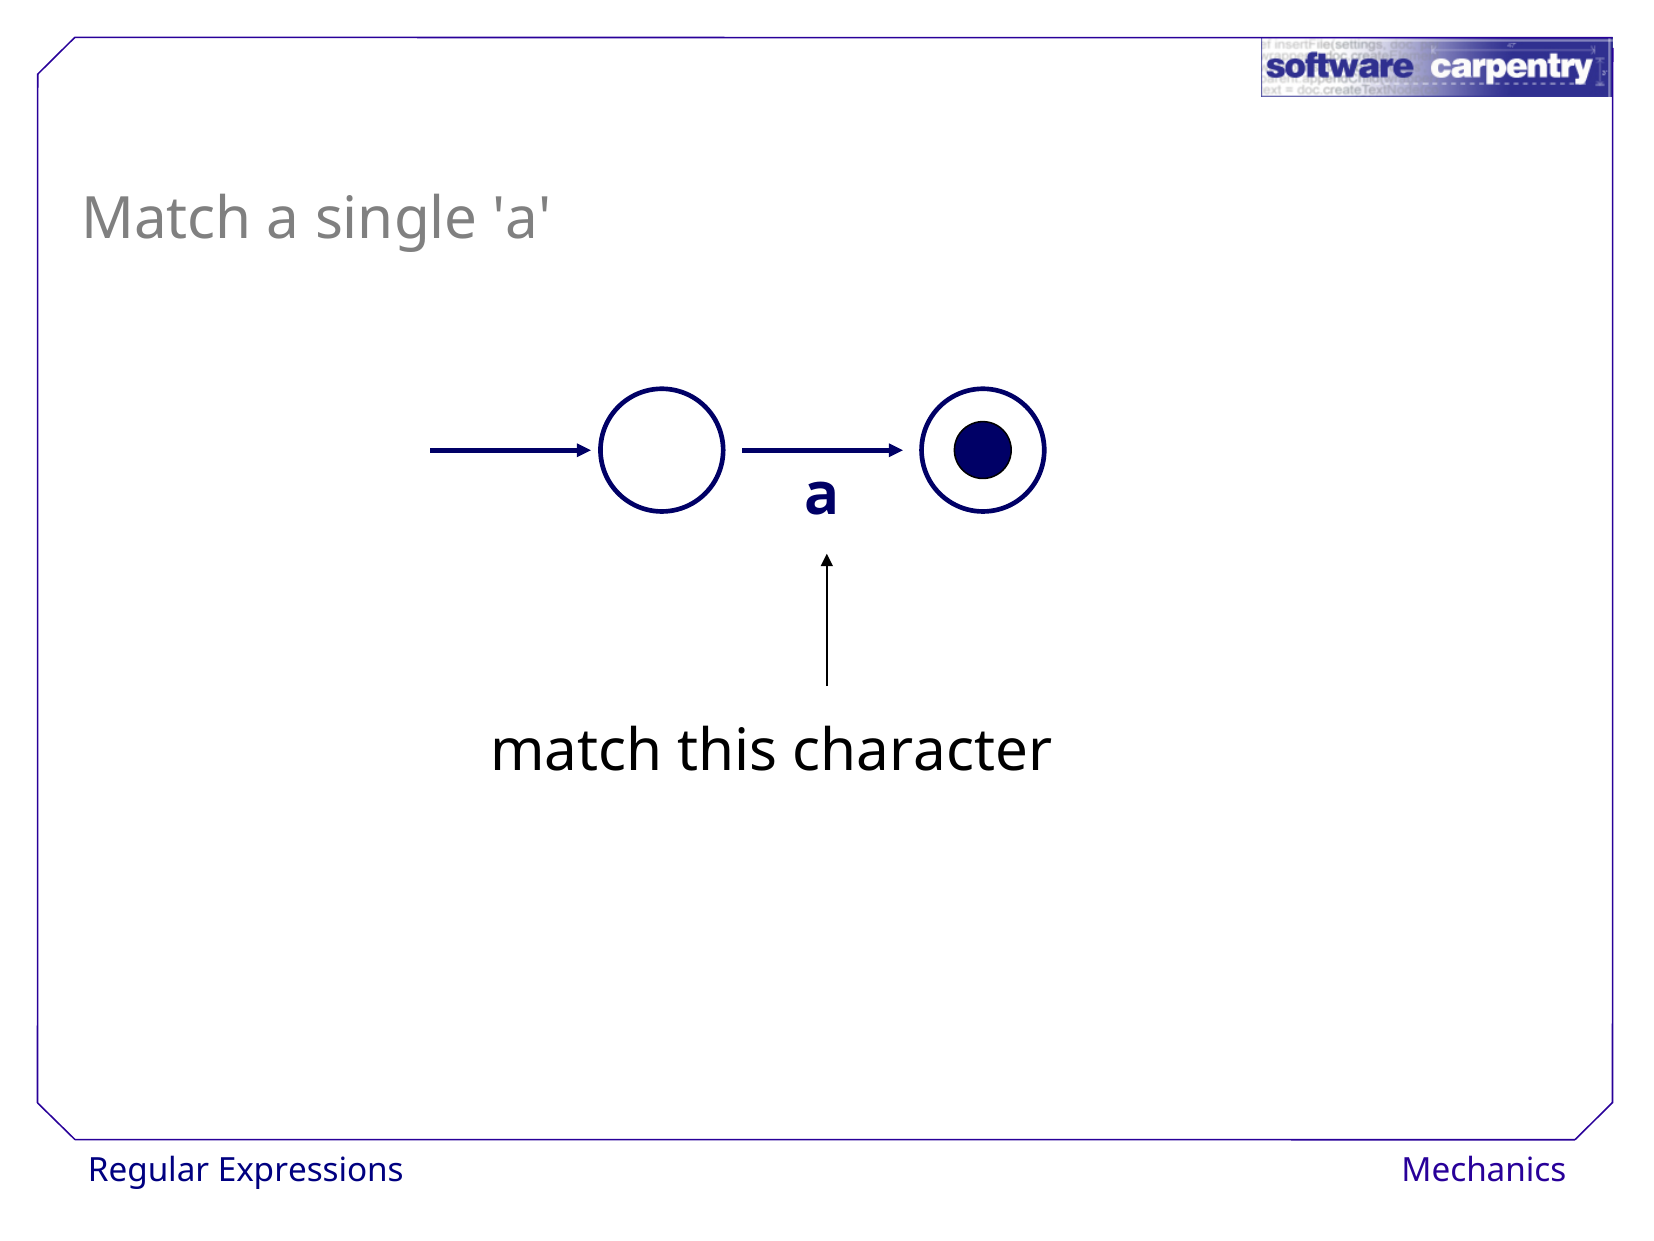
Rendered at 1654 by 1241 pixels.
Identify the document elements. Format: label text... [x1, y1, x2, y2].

text_box a [788, 454, 854, 536]
text_box Match a single 'a' [66, 138, 717, 259]
picture [1261, 39, 1613, 97]
text_box match this character [475, 669, 1218, 791]
text_box [954, 421, 1012, 479]
